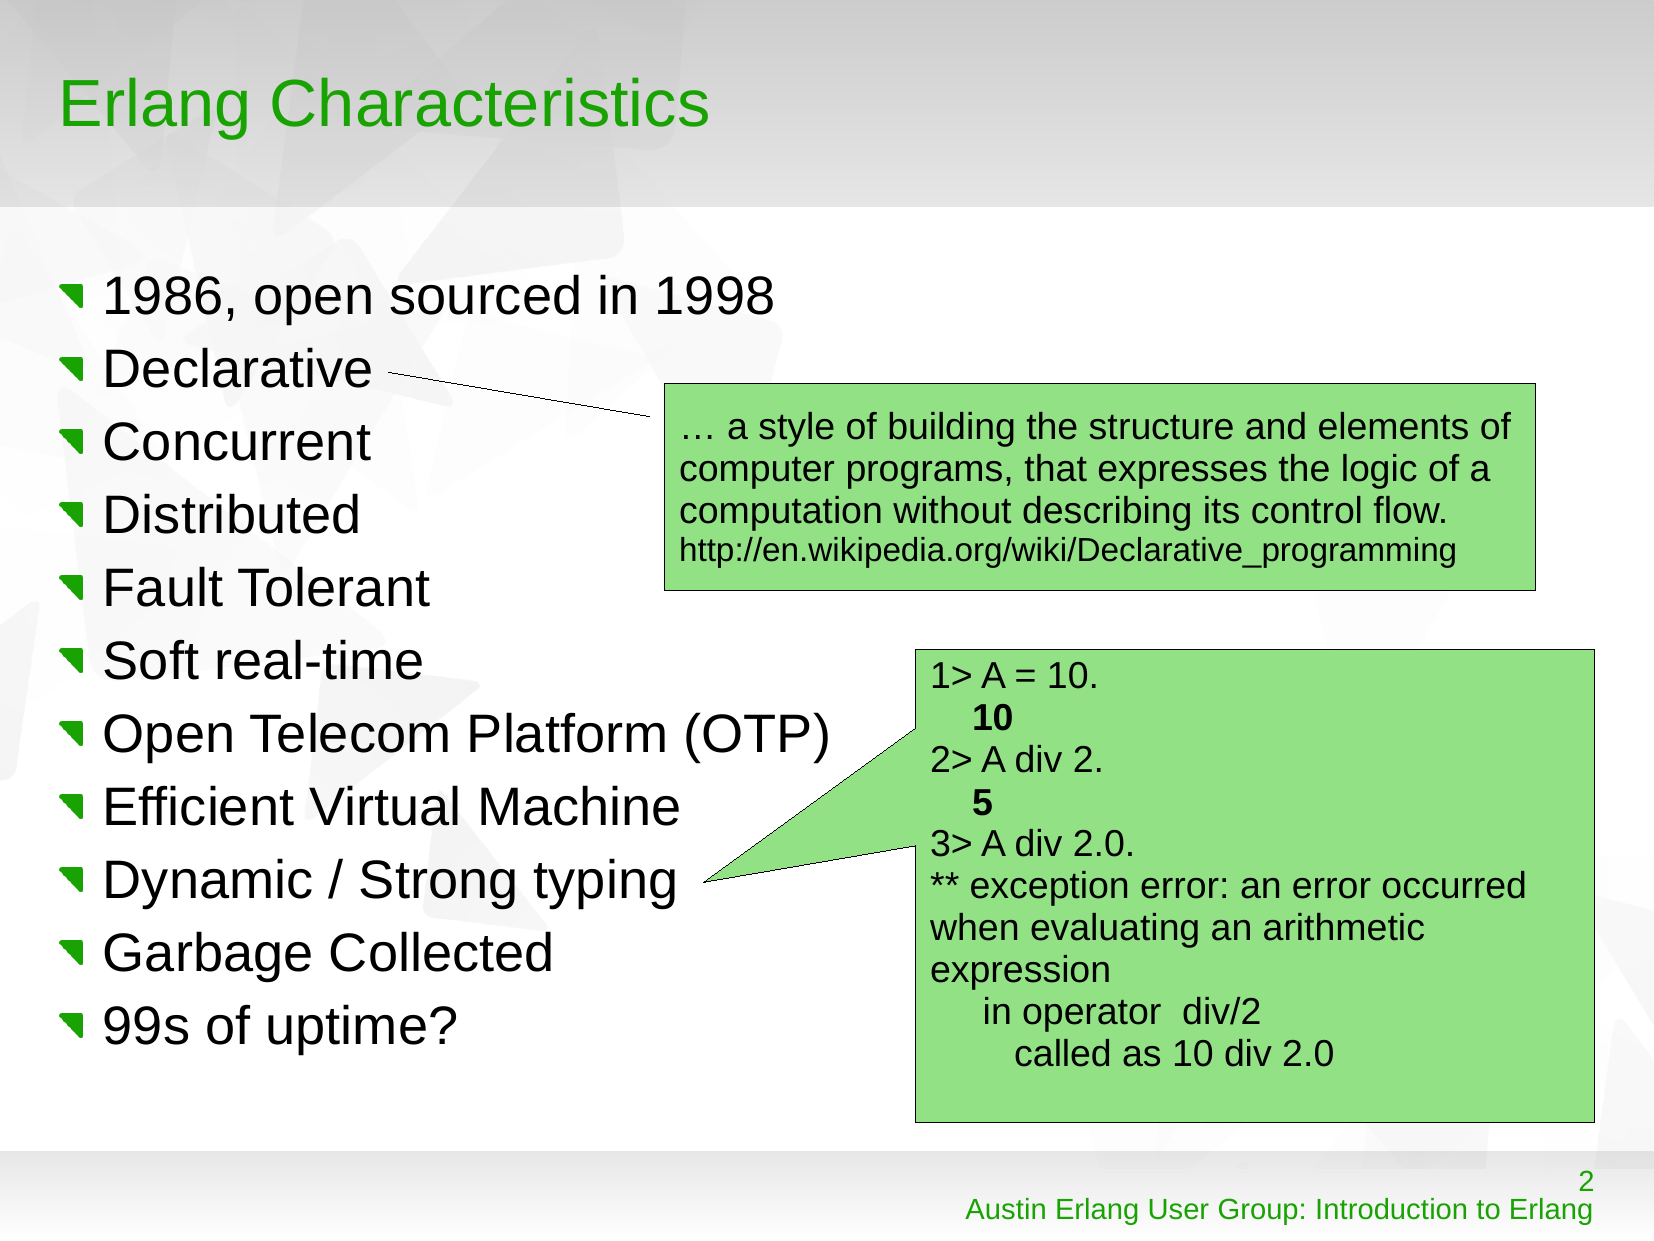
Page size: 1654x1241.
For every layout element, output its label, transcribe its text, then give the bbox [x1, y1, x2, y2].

title Erlang Characteristics [59, 29, 1595, 178]
text_box … a style of building the structure and elements of computer programs, that expresses the logic of a computation without describing its control flow. http://en.wikipedia.org/wiki/Declarative_programming [664, 384, 1535, 591]
picture [915, 548, 1654, 1169]
list 1986, open sourced in 1998 Declarative Concurrent Distributed Fault Tolerant Soft real-time Open Telecom Platform (OTP) Efficient Virtual Machine Dynamic / Strong typing Garbage Collected 99s of uptime? [59, 265, 1595, 1114]
picture [0, 0, 783, 931]
text_box 1> A = 10. 10 2> A div 2. 5 3> A div 2.0. ** exception error: an error occurred when evaluating an arithmetic expression in operator div/2 called as 10 div 2.0 [703, 649, 1595, 1123]
